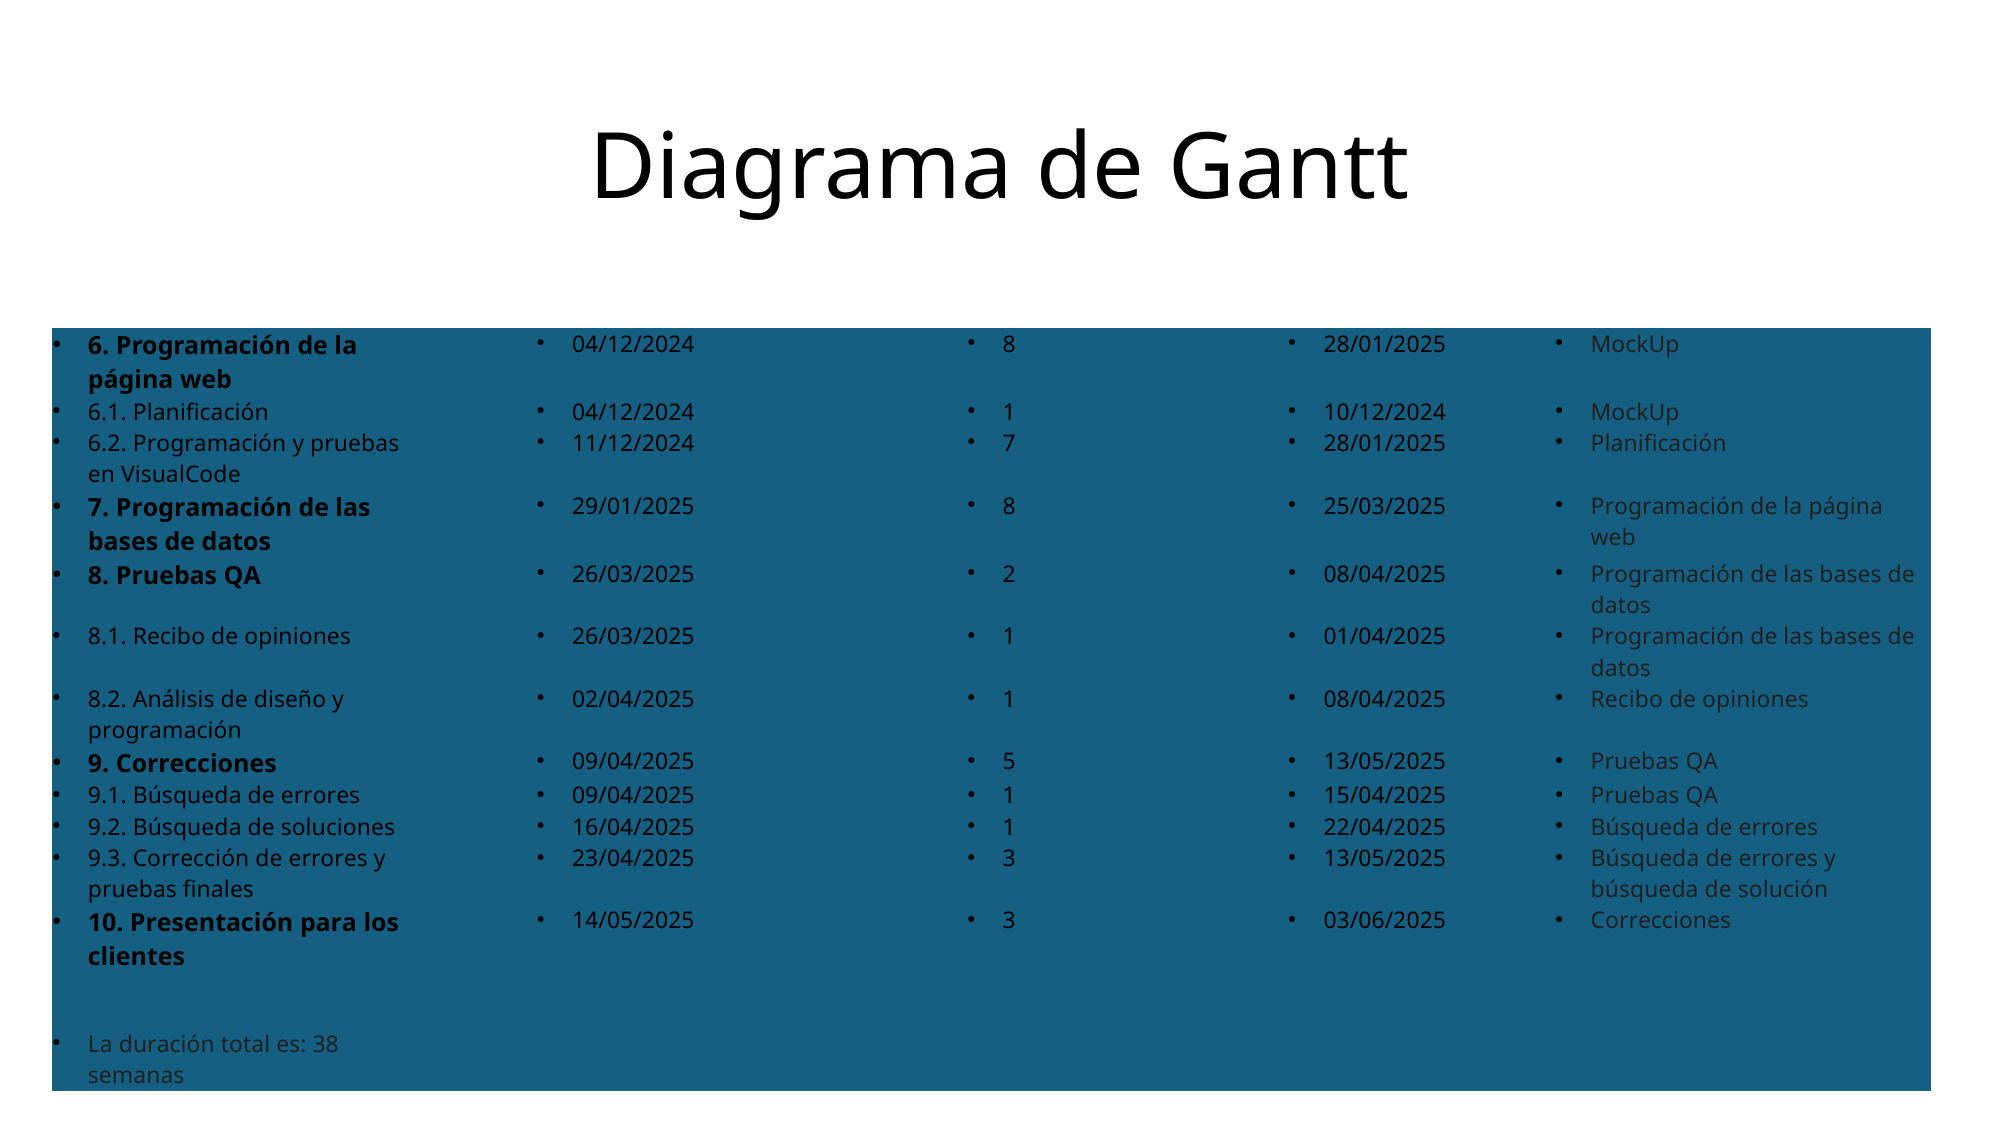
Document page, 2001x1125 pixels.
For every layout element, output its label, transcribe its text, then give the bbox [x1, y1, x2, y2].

table_cell 1 [804, 396, 1180, 427]
table_cell 16/04/2025 [428, 811, 804, 842]
table_cell 14/05/2025 [428, 905, 804, 973]
table_cell 8.1. Recibo de opiniones [52, 620, 428, 683]
table_cell 09/04/2025 [428, 779, 804, 811]
table_cell 1 [804, 811, 1180, 842]
table_cell 29/01/2025 [428, 490, 804, 558]
table_cell 10. Presentación para los clientes [52, 905, 428, 973]
table_cell 5 [804, 745, 1180, 779]
table_cell Programación de la página web [1555, 490, 1931, 558]
table_cell 15/04/2025 [1180, 779, 1555, 811]
table_header 04/12/2024 [428, 328, 804, 396]
table_cell 1 [804, 620, 1180, 683]
table_cell 23/04/2025 [428, 842, 804, 905]
table_cell 6.2. Programación y pruebas en VisualCode [52, 427, 428, 490]
table_cell MockUp [1555, 396, 1931, 427]
table_cell [1555, 1028, 1931, 1091]
table_cell Búsqueda de errores y búsqueda de solución [1555, 842, 1931, 905]
table_cell 04/12/2024 [428, 396, 804, 427]
table_cell 7 [804, 427, 1180, 490]
table_cell 9.3. Corrección de errores y pruebas finales [52, 842, 428, 905]
table_cell 8. Pruebas QA [52, 558, 428, 620]
table_cell [1555, 973, 1931, 1028]
table_cell [1180, 973, 1555, 1028]
table_cell 26/03/2025 [428, 558, 804, 620]
table_cell Recibo de opiniones [1555, 683, 1931, 745]
table_cell 8.2. Análisis de diseño y programación [52, 683, 428, 745]
table_cell Programación de las bases de datos [1555, 558, 1931, 620]
table_cell 26/03/2025 [428, 620, 804, 683]
table_cell 03/06/2025 [1180, 905, 1555, 973]
table_header MockUp [1555, 328, 1931, 396]
table_cell 22/04/2025 [1180, 811, 1555, 842]
table_header 6. Programación de la página web [52, 328, 428, 396]
table_cell 13/05/2025 [1180, 842, 1555, 905]
table_cell 9.1. Búsqueda de errores [52, 779, 428, 811]
table_cell 9.2. Búsqueda de soluciones [52, 811, 428, 842]
table_cell 6.1. Planificación [52, 396, 428, 427]
table_cell 25/03/2025 [1180, 490, 1555, 558]
table_cell Correcciones [1555, 905, 1931, 973]
table_cell 13/05/2025 [1180, 745, 1555, 779]
table_cell 10/12/2024 [1180, 396, 1555, 427]
table_cell Pruebas QA [1555, 745, 1931, 779]
table_cell 7. Programación de las bases de datos [52, 490, 428, 558]
table_cell Programación de las bases de datos [1555, 620, 1931, 683]
table_cell 28/01/2025 [1180, 427, 1555, 490]
table_cell Pruebas QA [1555, 779, 1931, 811]
table_header 28/01/2025 [1180, 328, 1555, 396]
title Diagrama de Gantt [137, 59, 1863, 278]
table_cell La duración total es: 38 semanas [52, 1028, 428, 1091]
table_cell 08/04/2025 [1180, 683, 1555, 745]
table_cell [804, 1028, 1180, 1091]
table_cell 01/04/2025 [1180, 620, 1555, 683]
table_cell 8 [804, 490, 1180, 558]
table_cell 2 [804, 558, 1180, 620]
table_cell 09/04/2025 [428, 745, 804, 779]
table_cell [804, 973, 1180, 1028]
table_cell [428, 1028, 804, 1091]
table_cell Búsqueda de errores [1555, 811, 1931, 842]
table_cell [1180, 1028, 1555, 1091]
table_cell 1 [804, 683, 1180, 745]
table_cell 9. Correcciones [52, 745, 428, 779]
table_cell 3 [804, 905, 1180, 973]
table_cell 1 [804, 779, 1180, 811]
table_cell [428, 973, 804, 1028]
table_cell 11/12/2024 [428, 427, 804, 490]
table_cell 08/04/2025 [1180, 558, 1555, 620]
table_header 8 [804, 328, 1180, 396]
table_cell 3 [804, 842, 1180, 905]
table_cell 02/04/2025 [428, 683, 804, 745]
table_cell Planificación [1555, 427, 1931, 490]
table_cell [52, 973, 428, 1028]
